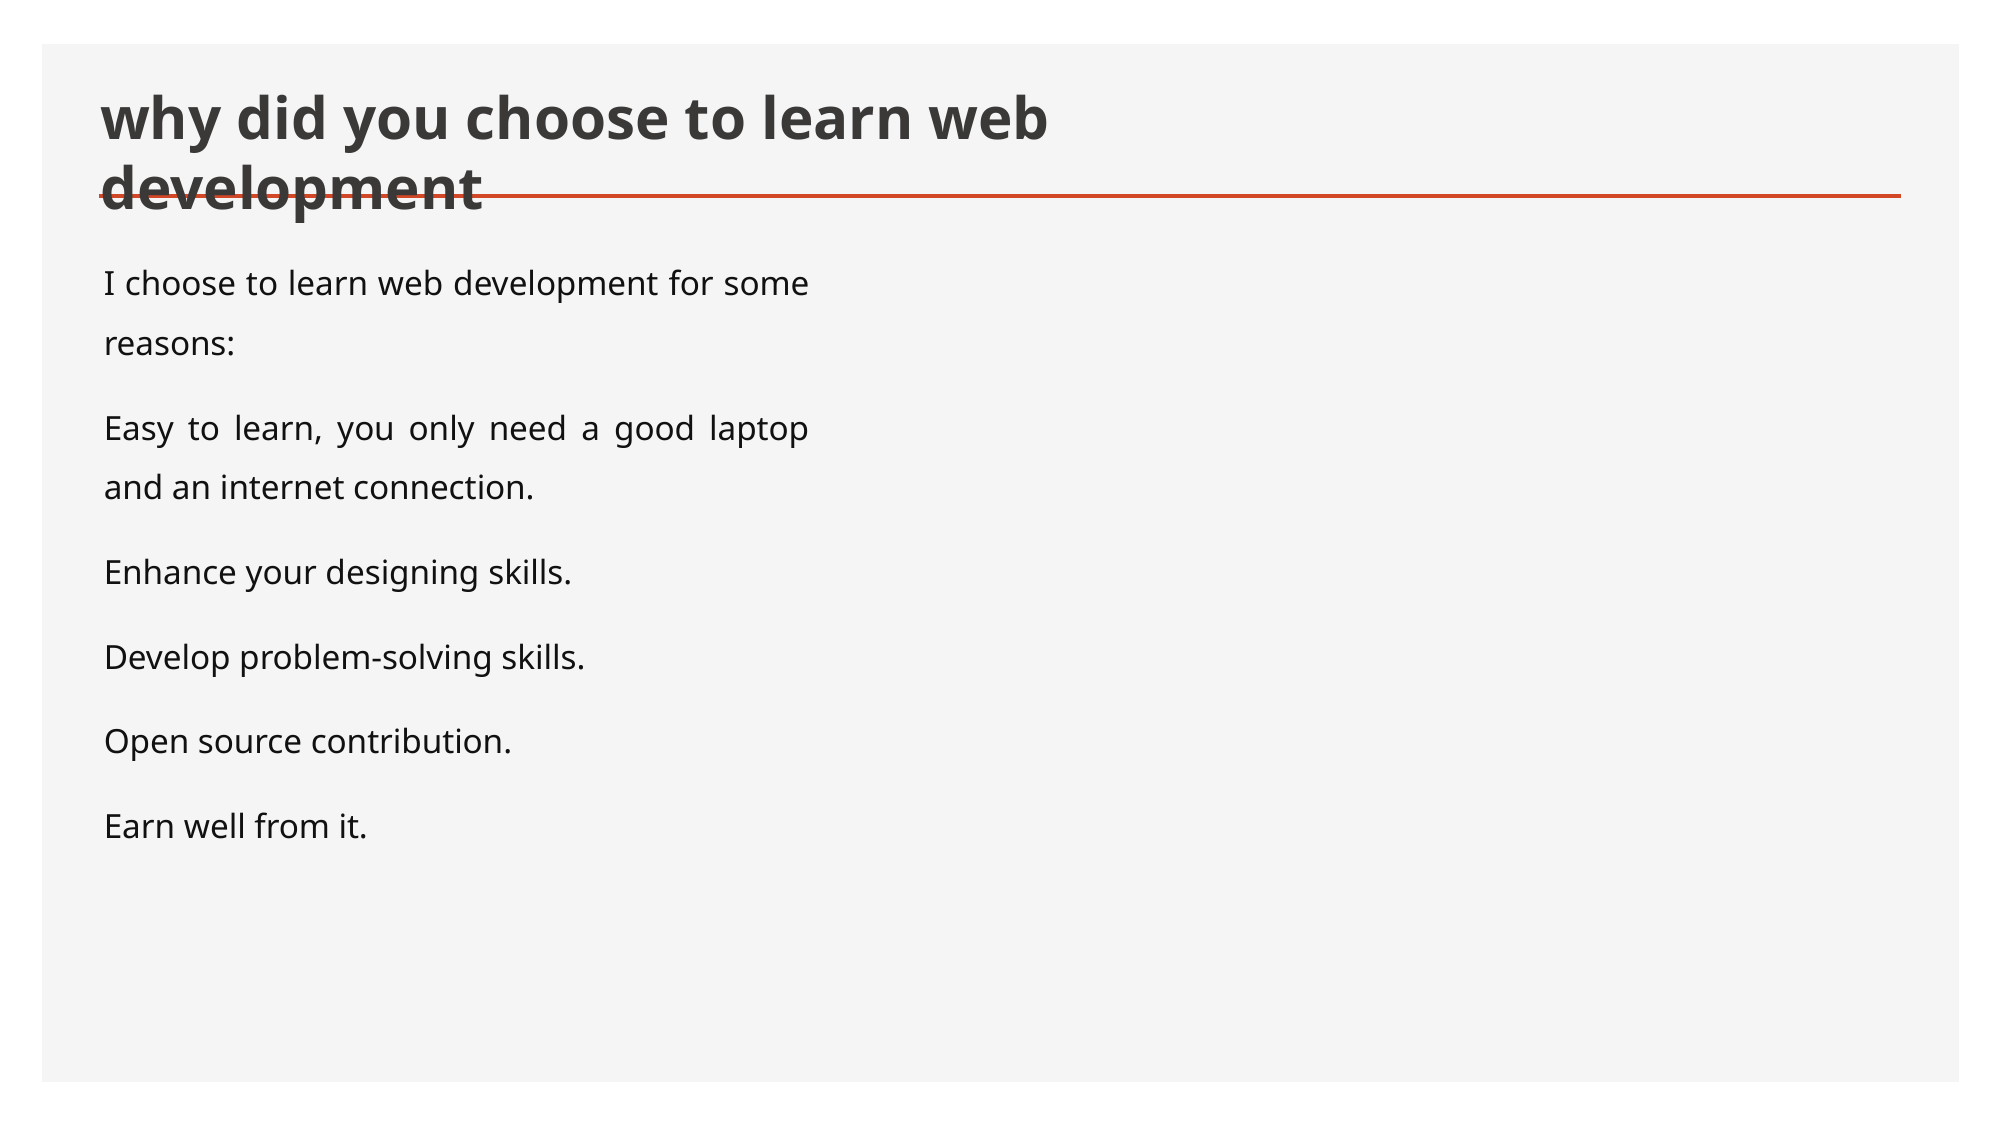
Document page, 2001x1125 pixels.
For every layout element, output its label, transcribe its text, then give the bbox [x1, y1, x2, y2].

list I choose to learn web development for some reasons: Easy to learn, you only need a good laptop and an internet connection. Enhance your designing skills. Develop problem-solving skills. Open source contribution. Earn well from it. [88, 234, 837, 1021]
title why did you choose to learn web development [85, 73, 1214, 179]
